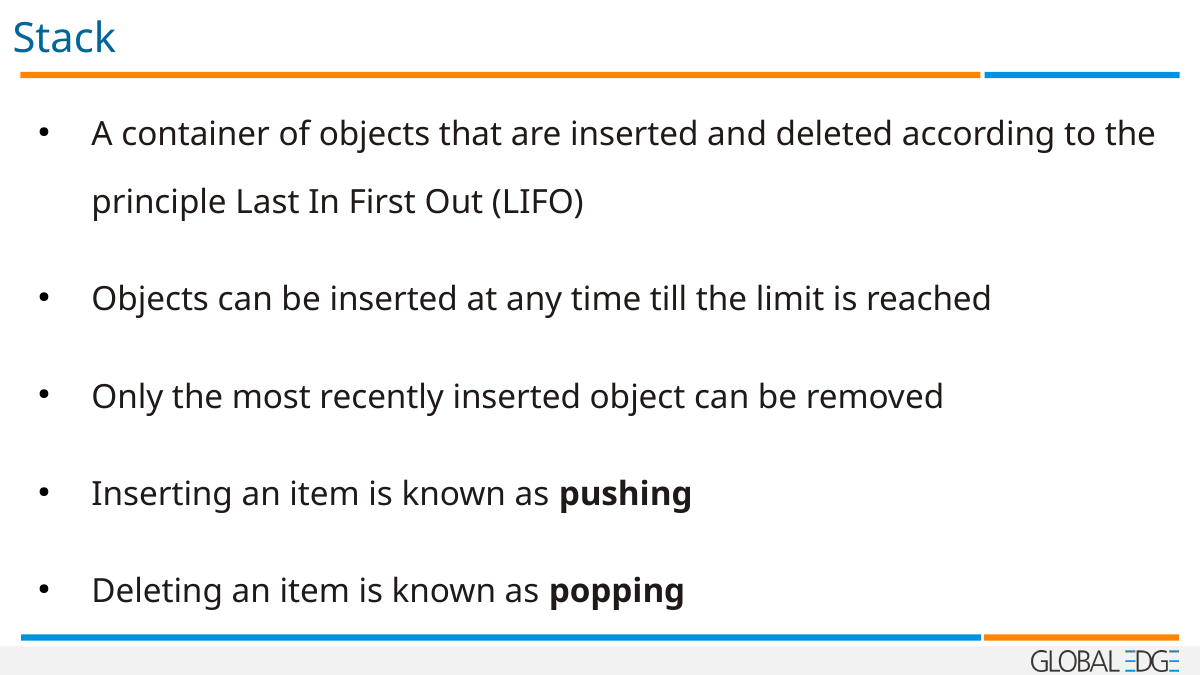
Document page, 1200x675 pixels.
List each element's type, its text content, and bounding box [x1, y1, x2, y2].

title Stack [12, 9, 1088, 63]
picture [1031, 650, 1179, 672]
list A container of objects that are inserted and deleted according to the principle Last In First Out (LIFO) Objects can be inserted at any time till the limit is reached Only the most recently inserted object can be removed Inserting an item is known as pushing Deleting an item is known as popping [20, 87, 1179, 628]
